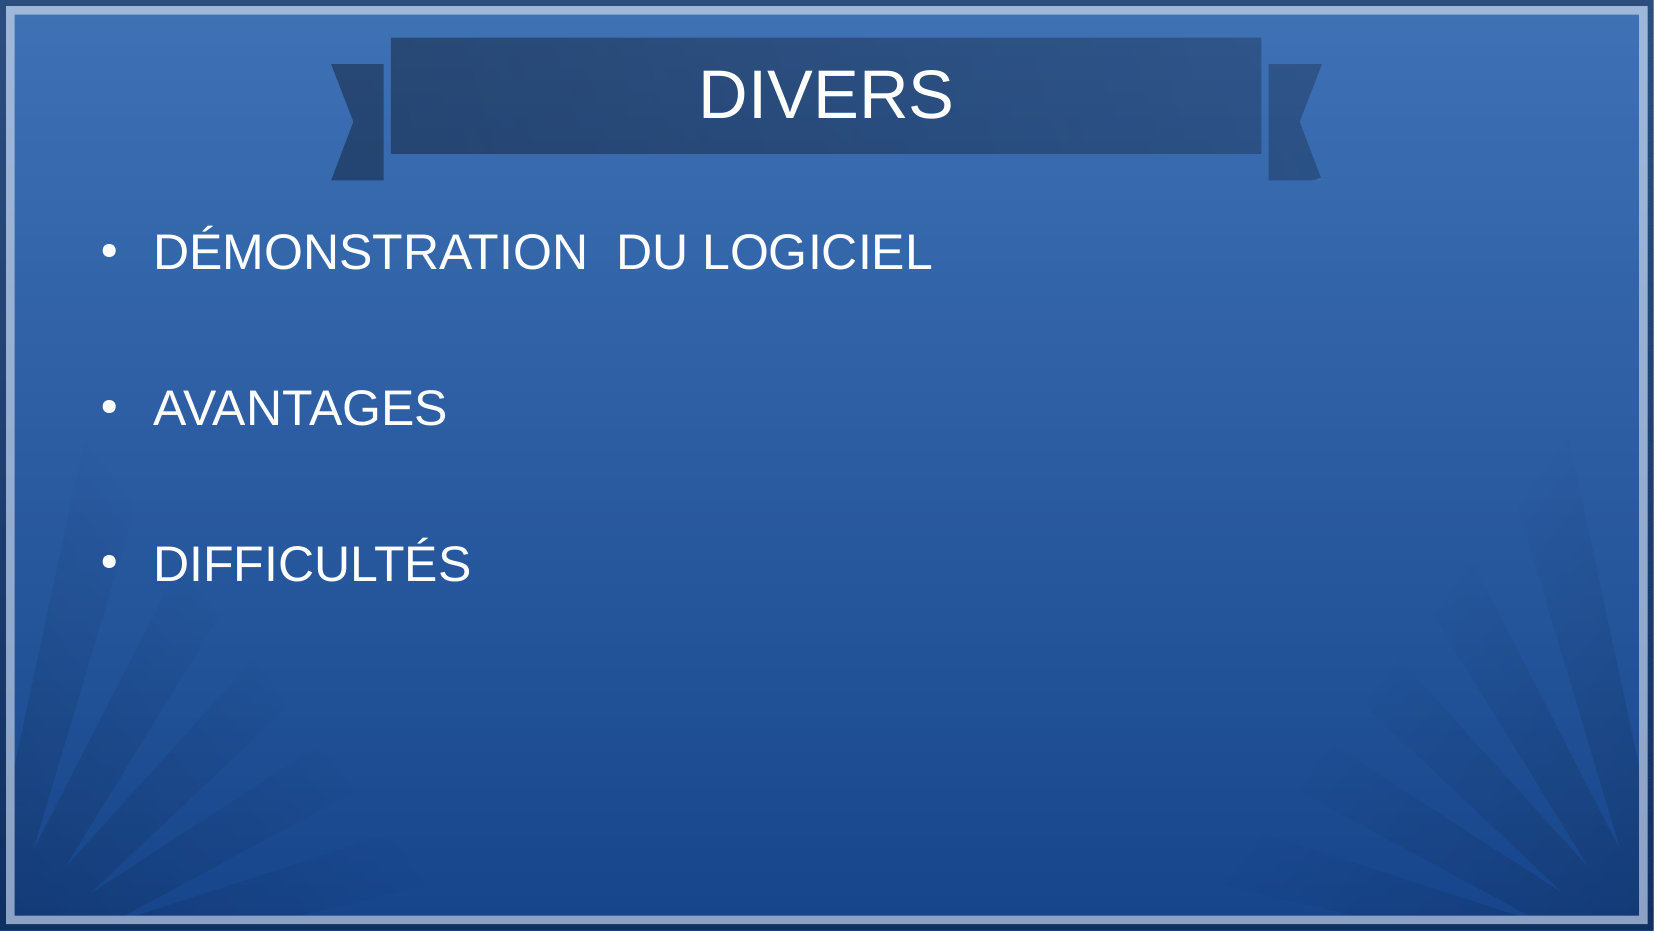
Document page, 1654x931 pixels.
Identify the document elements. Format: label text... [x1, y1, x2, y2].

title DIVERS [389, 35, 1264, 154]
list DÉMONSTRATION DU LOGICIEL AVANTAGES DIFFICULTÉS [82, 224, 1571, 848]
